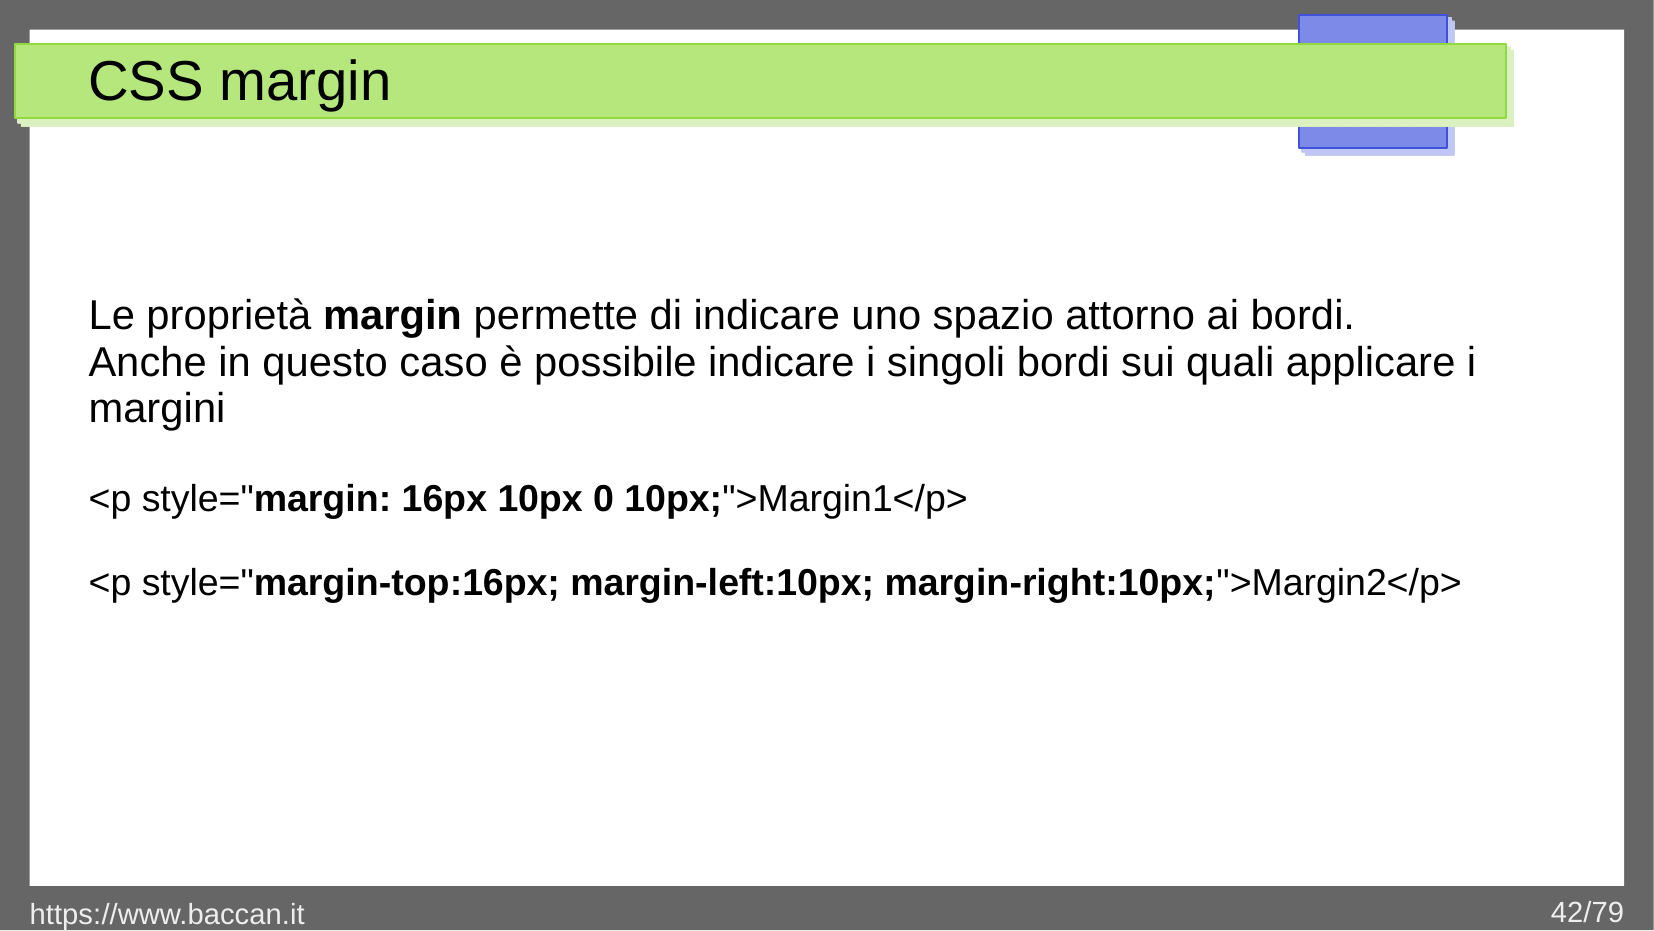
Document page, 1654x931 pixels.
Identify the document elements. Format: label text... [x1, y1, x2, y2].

text_box Le proprietà margin permette di indicare uno spazio attorno ai bordi. Anche in questo caso è possibile indicare i singoli bordi sui quali applicare i margini <p style="margin: 16px 10px 0 10px;">Margin1</p> <p style="margin-top:16px; margin-left:10px; margin-right:10px;">Margin2</p> [88, 169, 1565, 820]
title CSS margin [88, 44, 1506, 119]
